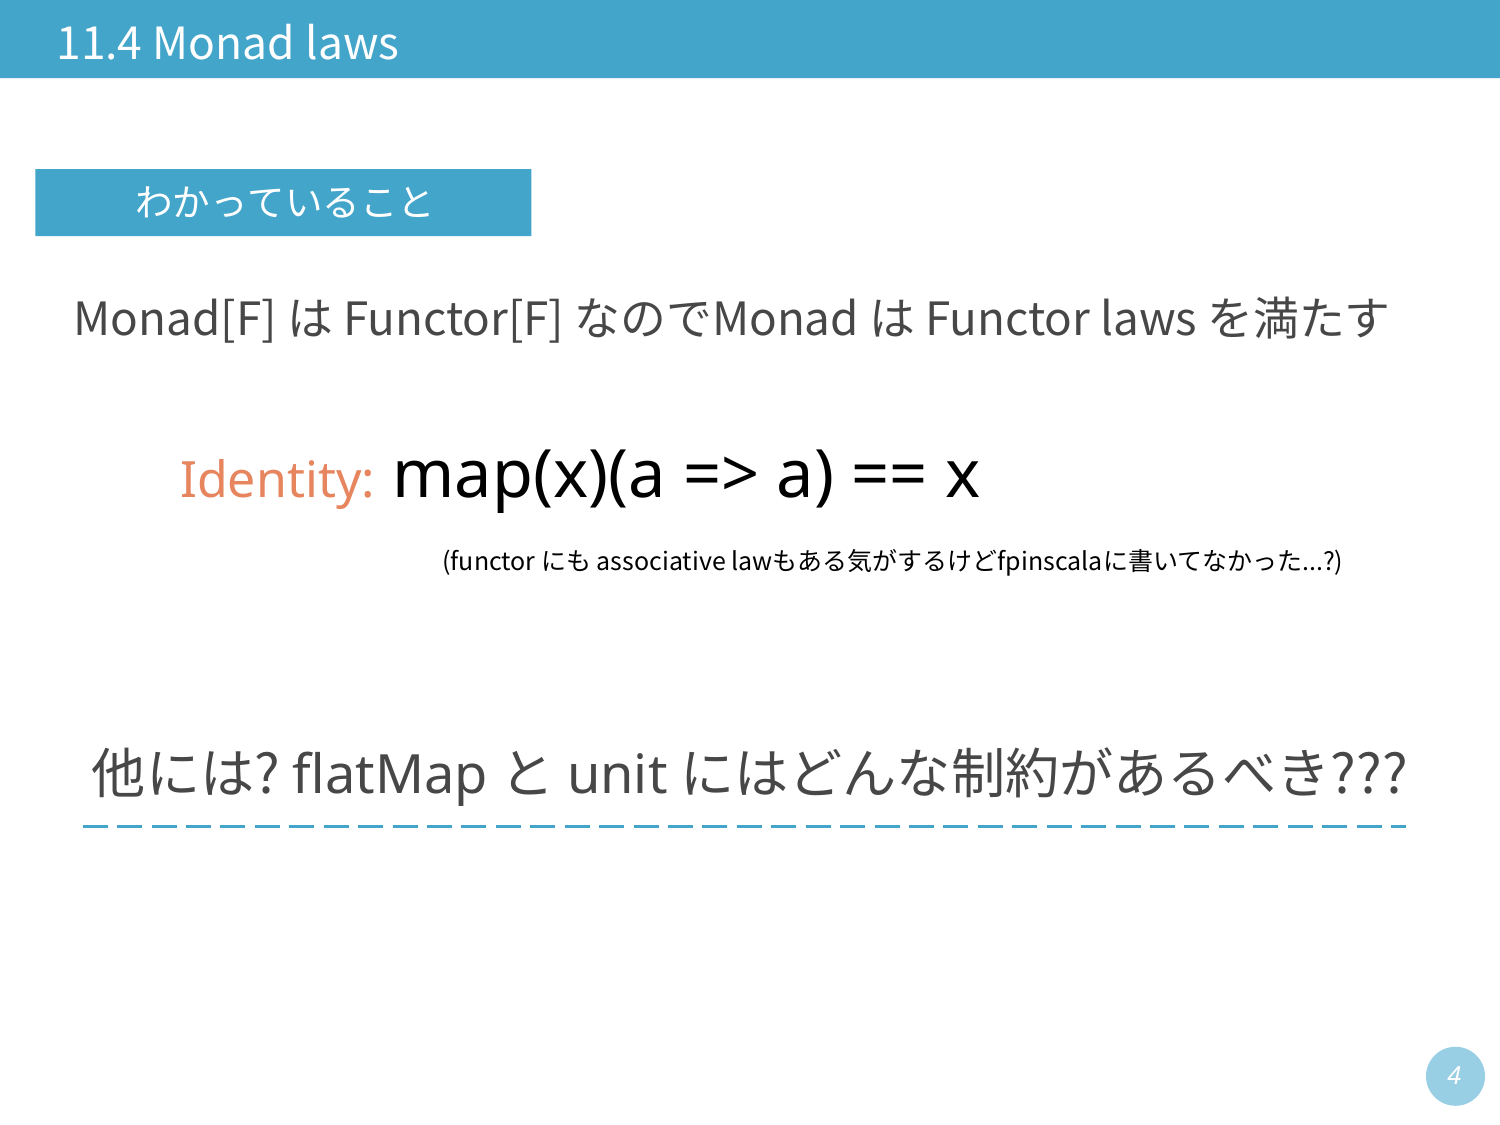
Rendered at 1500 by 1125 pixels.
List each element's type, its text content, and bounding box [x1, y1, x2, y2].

title 11.4 Monad laws [41, 7, 1392, 76]
text_box [35, 169, 532, 237]
text_box わかっていること [39, 171, 531, 232]
text_box Identity: map(x)(a => a) == x (functor にも associative lawもある気がするけどfpinscalaに書いてなかった...?) [165, 419, 1359, 553]
text_box Monad[F] は Functor[F] なのでMonad は Functor laws を満たす [59, 282, 1418, 353]
text_box 他には? flatMap と unit にはどんな制約があるべき??? [70, 732, 1430, 813]
slide_number <number> [1424, 1046, 1484, 1107]
